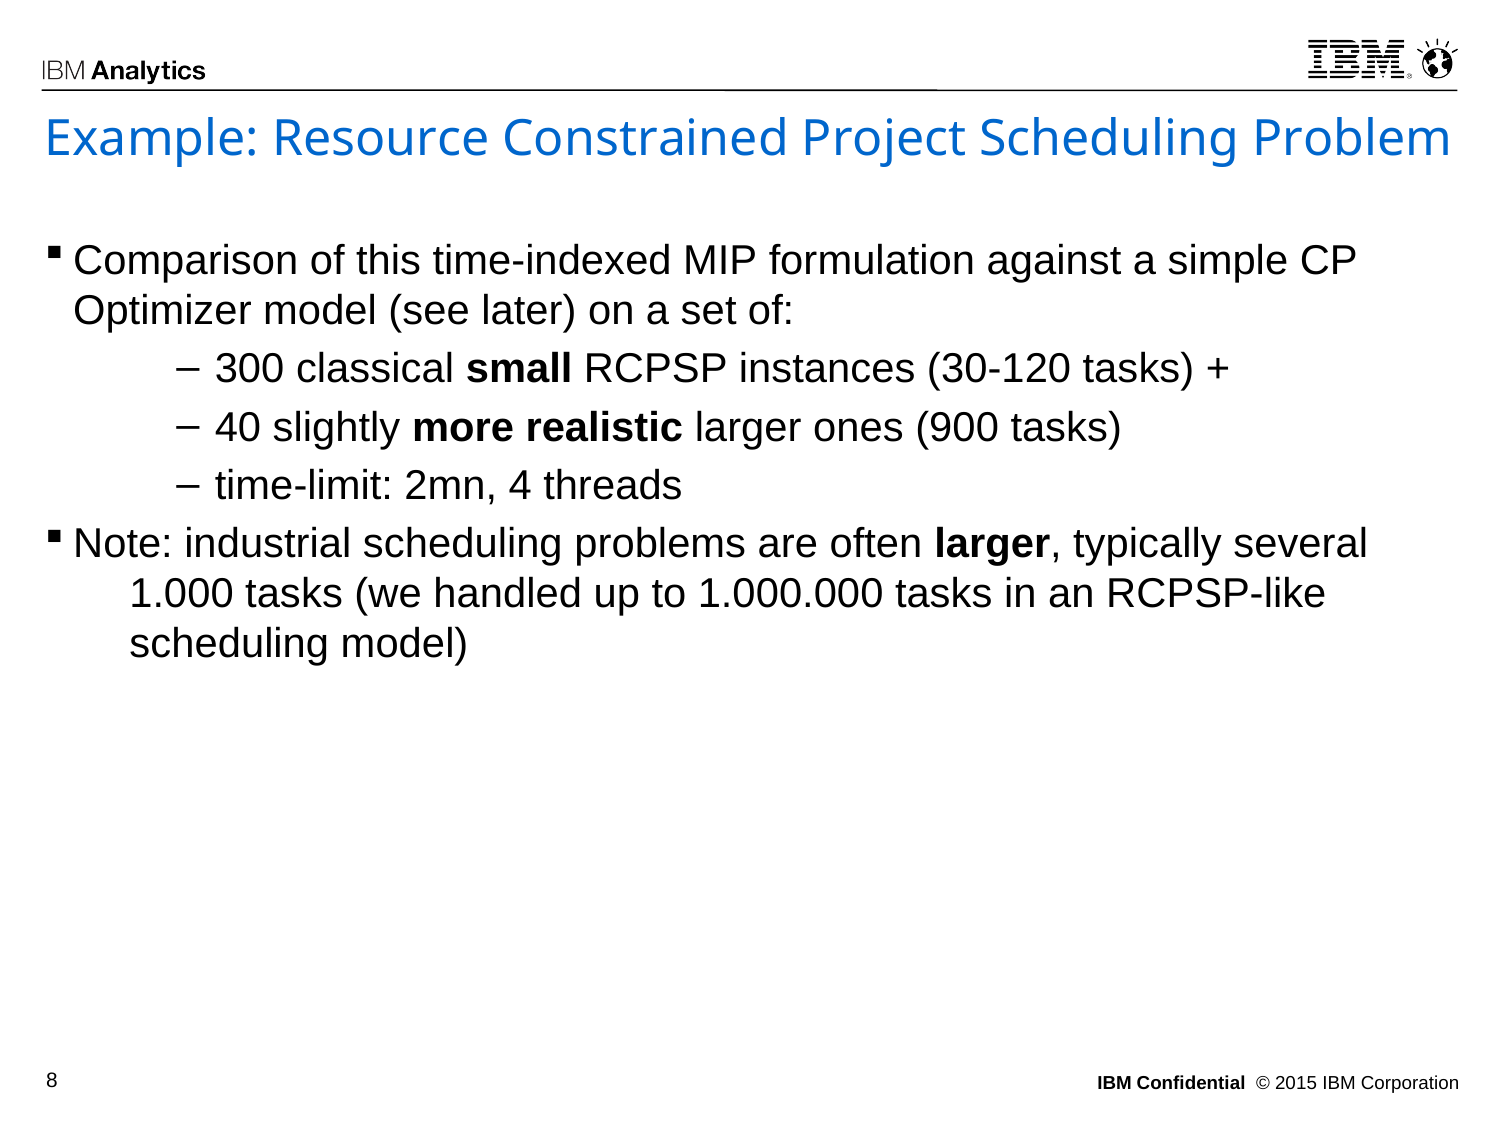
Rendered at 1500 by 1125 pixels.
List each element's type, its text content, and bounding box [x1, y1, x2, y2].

title Example: Resource Constrained Project Scheduling Problem [29, 97, 1500, 203]
picture [24, 42, 224, 99]
picture [1294, 24, 1469, 91]
list Comparison of this time-indexed MIP formulation against a simple CP Optimizer model (see later) on a set of: 300 classical small RCPSP instances (30-120 tasks) + 40 slightly more realistic larger ones (900 tasks) time-limit: 2mn, 4 threads Note: industrial scheduling problems are often larger, typically several 1.000 tasks (we handled up to 1.000.000 tasks in an RCPSP-like scheduling model) [29, 224, 1426, 707]
